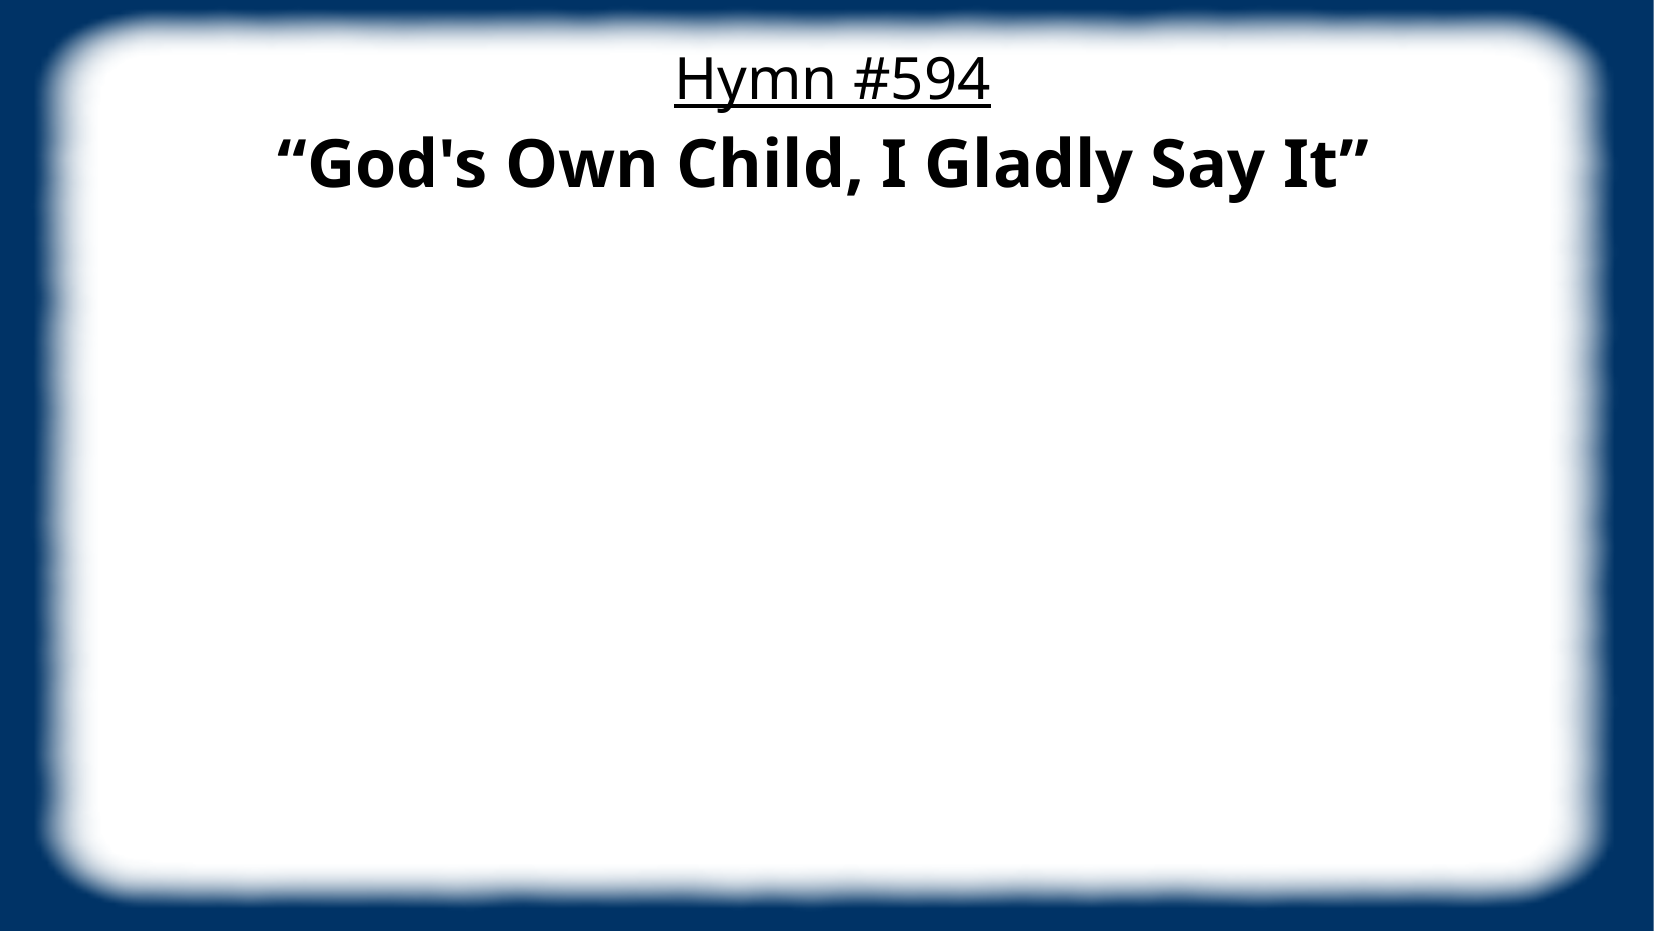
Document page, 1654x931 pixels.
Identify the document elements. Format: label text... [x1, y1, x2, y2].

text_box Hymn #594 “God's Own Child, I Gladly Say It” [90, 30, 1576, 211]
picture [0, 0, 1654, 931]
